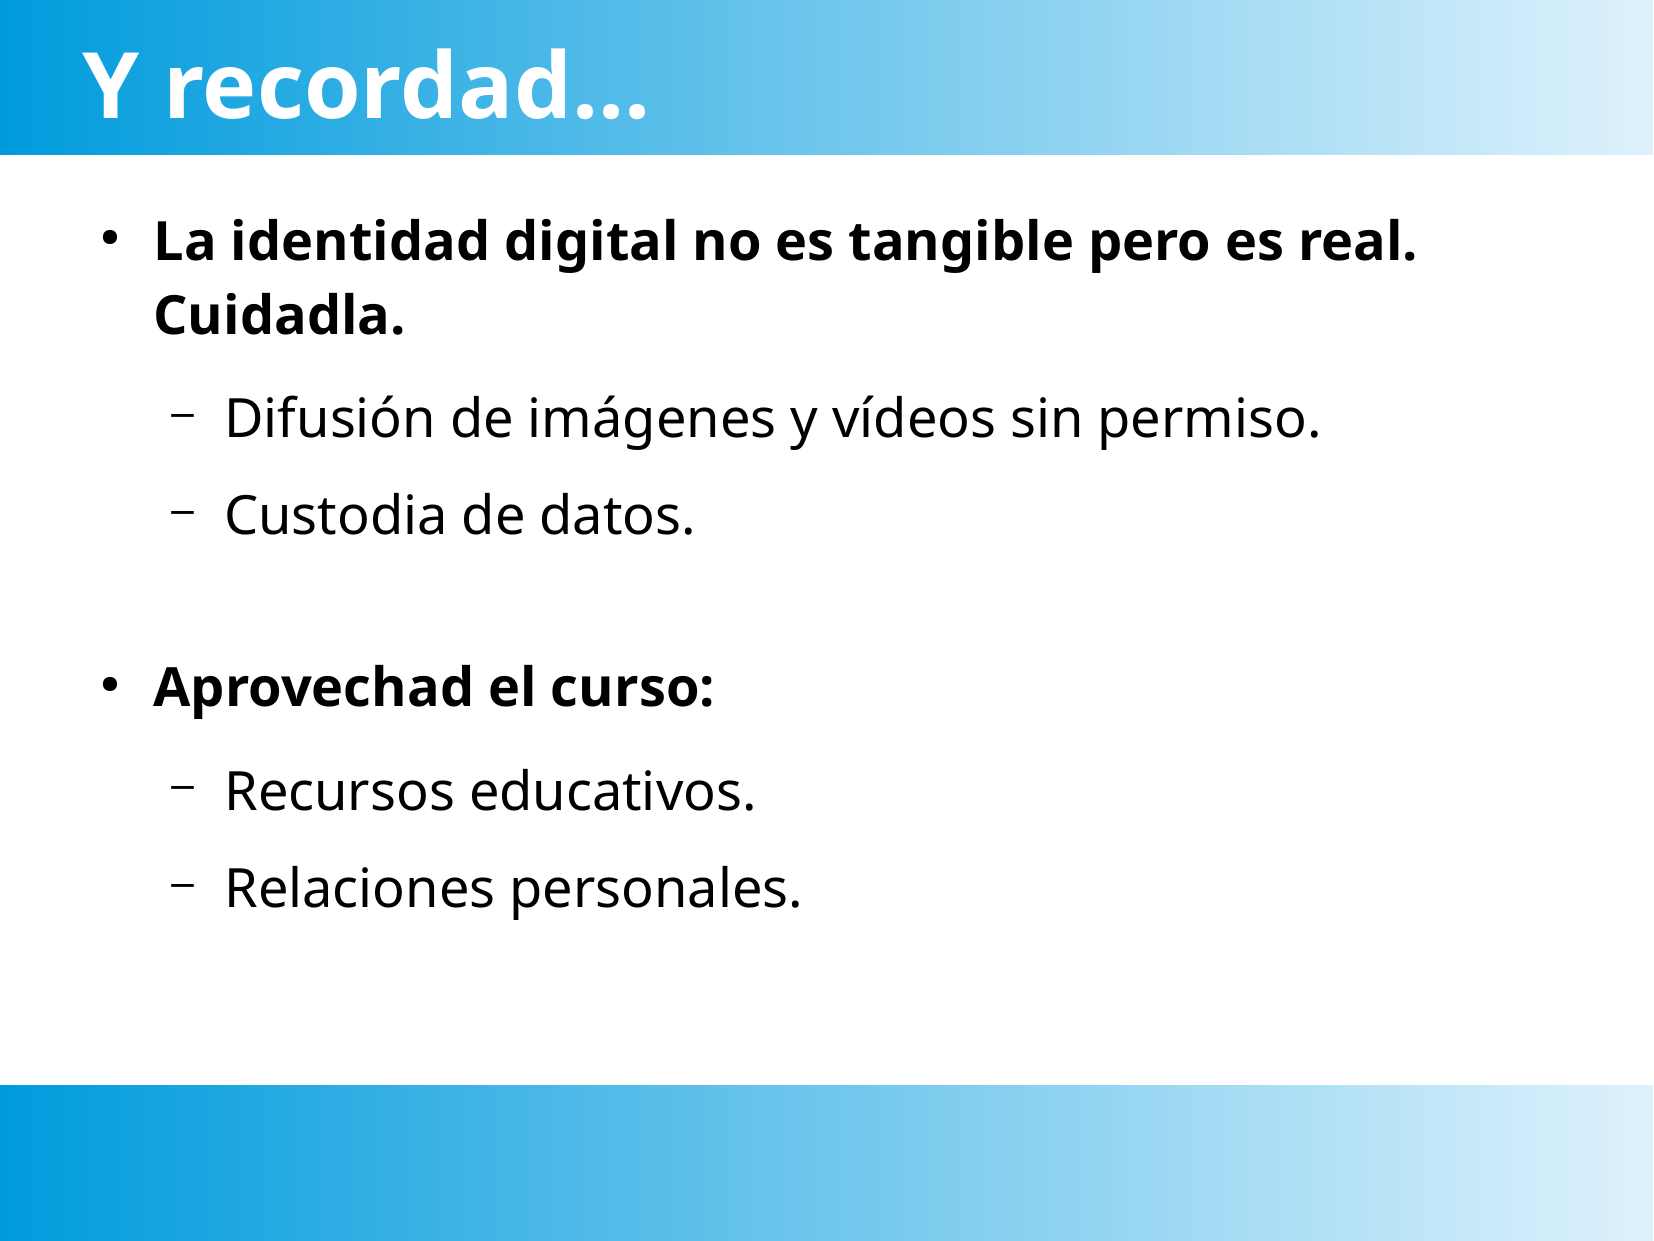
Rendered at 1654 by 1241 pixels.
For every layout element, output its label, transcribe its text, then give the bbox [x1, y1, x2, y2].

title Y recordad... [82, 11, 1358, 154]
list La identidad digital no es tangible pero es real. Cuidadla. Difusión de imágenes y vídeos sin permiso. Custodia de datos. Aprovechad el curso: Recursos educativos. Relaciones personales. [82, 202, 1571, 922]
